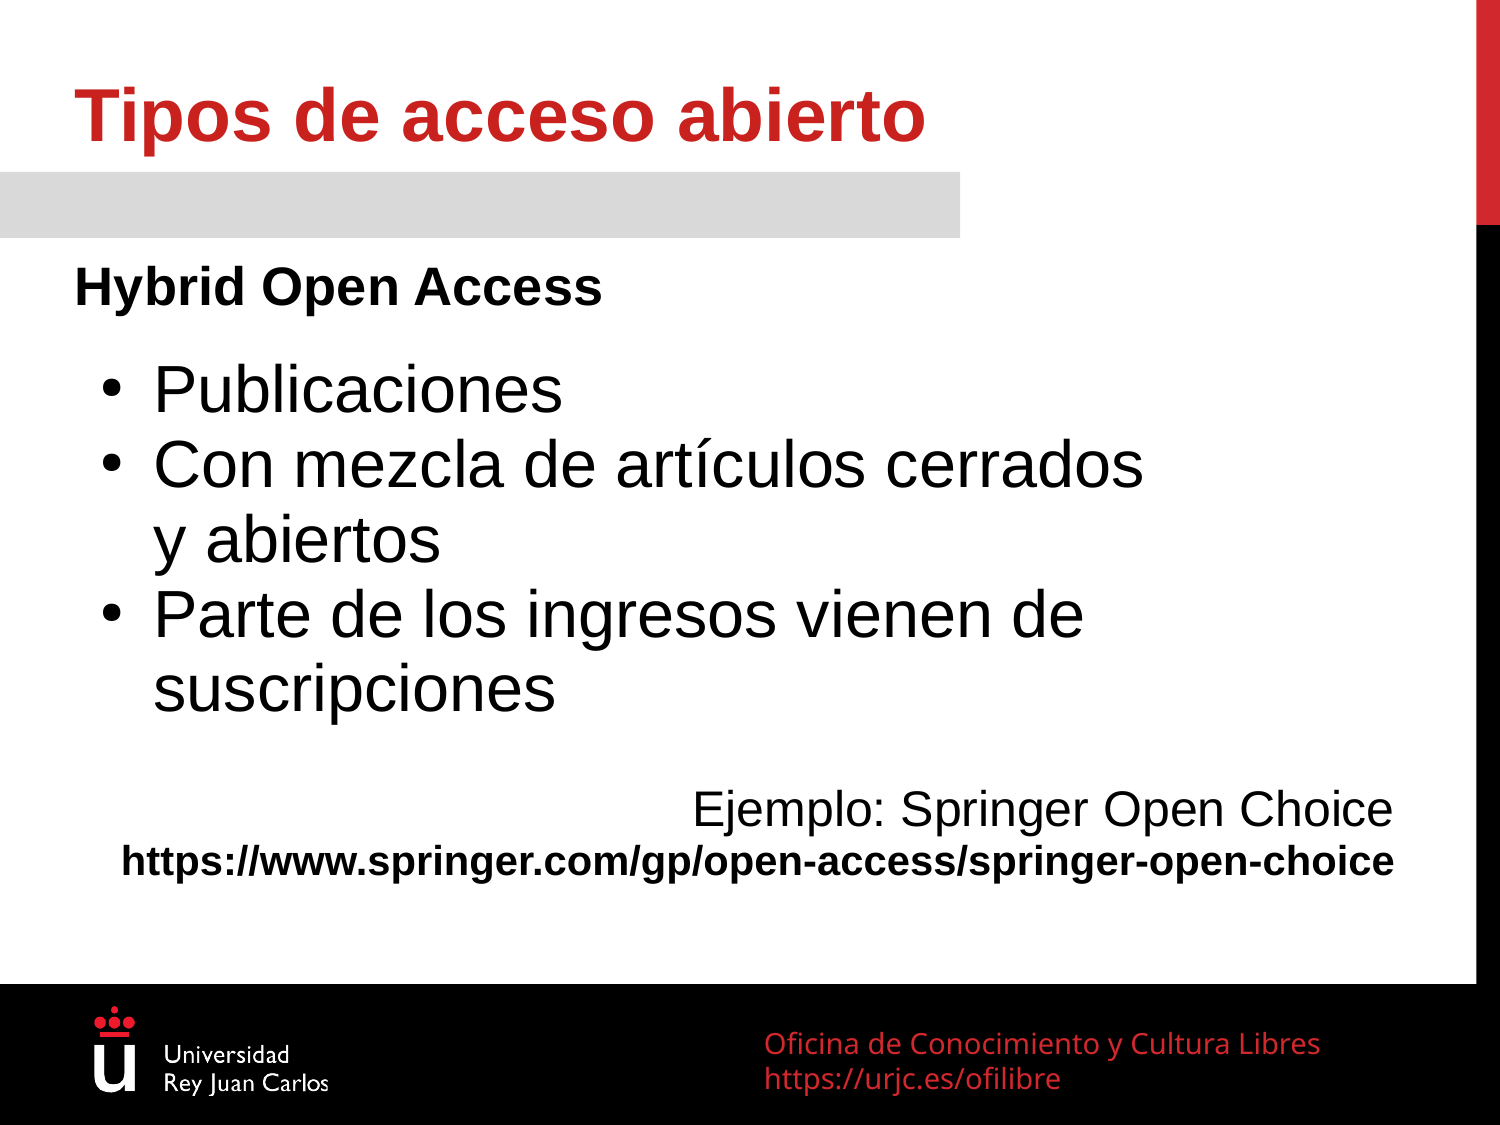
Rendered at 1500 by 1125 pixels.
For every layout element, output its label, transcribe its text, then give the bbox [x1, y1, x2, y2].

text_box Oficina de Conocimiento y Cultura Libres https://urjc.es/ofilibre [748, 1017, 1500, 1125]
text_box [0, 171, 961, 238]
text_box Hybrid Open Access [60, 248, 1111, 330]
text_box Publicaciones Con mezcla de artículos cerrados y abiertos Parte de los ingresos vienen de suscripciones [67, 345, 1201, 734]
text_box Tipos de acceso abierto [60, 66, 991, 248]
text_box [0, 984, 1500, 1125]
title [75, 24, 1026, 248]
picture [94, 1006, 328, 1096]
text_box Ejemplo: Springer Open Choice https://www.springer.com/gp/open-access/springer-open-choice [75, 774, 1411, 938]
